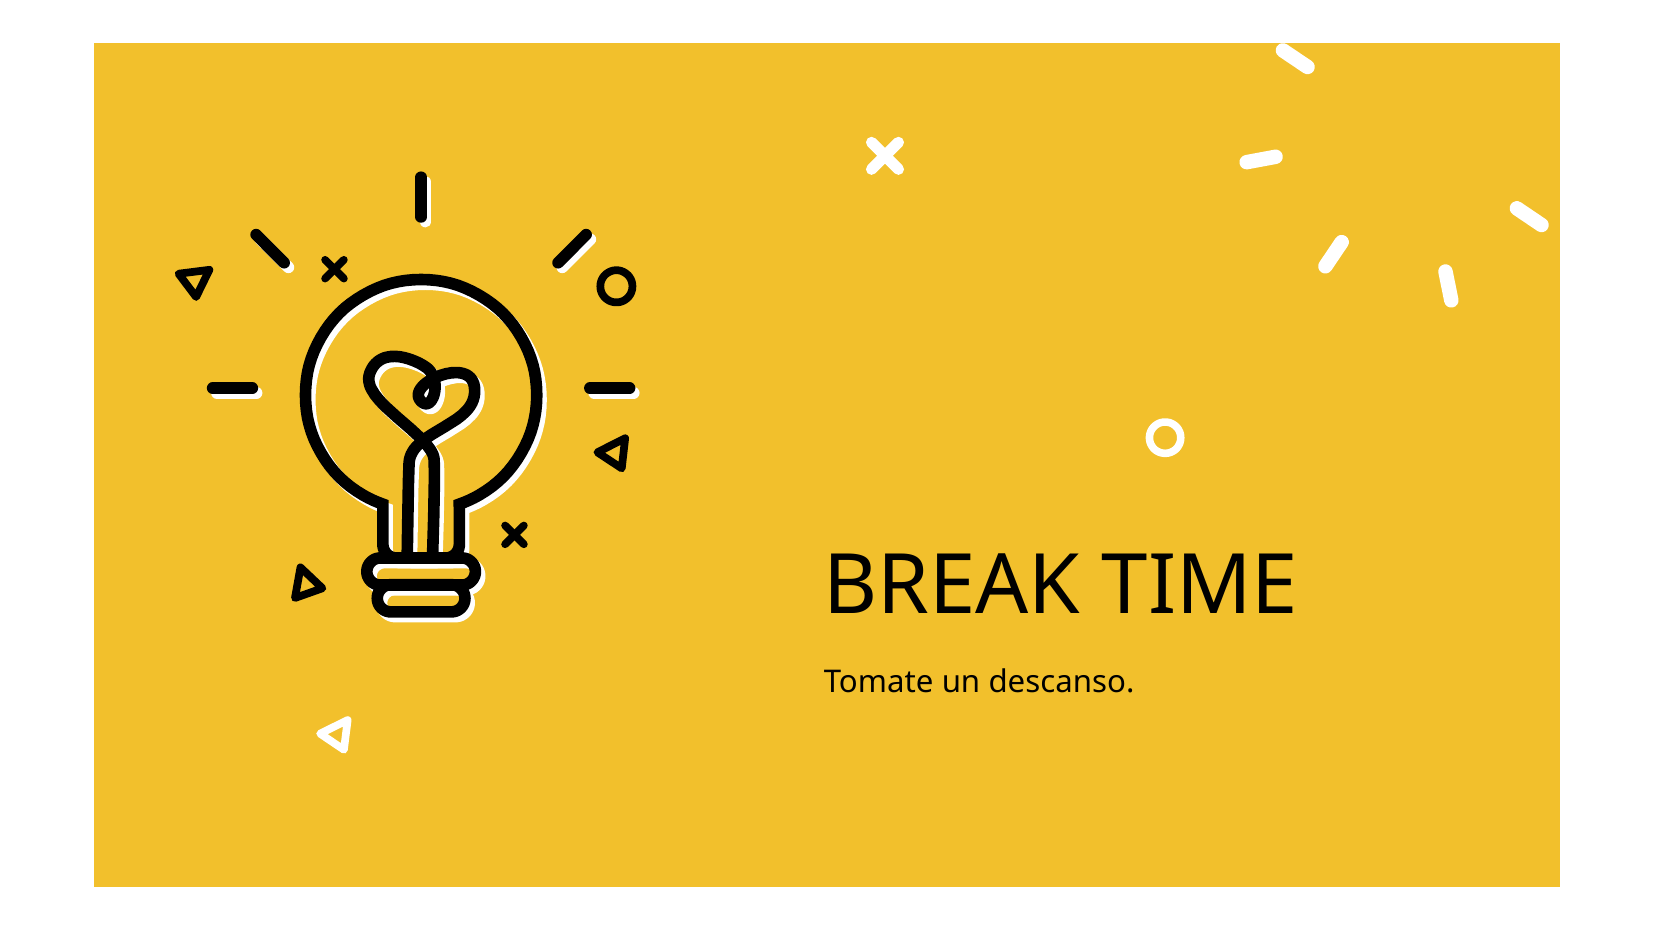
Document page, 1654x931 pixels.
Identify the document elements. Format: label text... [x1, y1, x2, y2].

title Tomate un descanso. [823, 626, 1399, 735]
title BREAK TIME [823, 524, 1544, 638]
